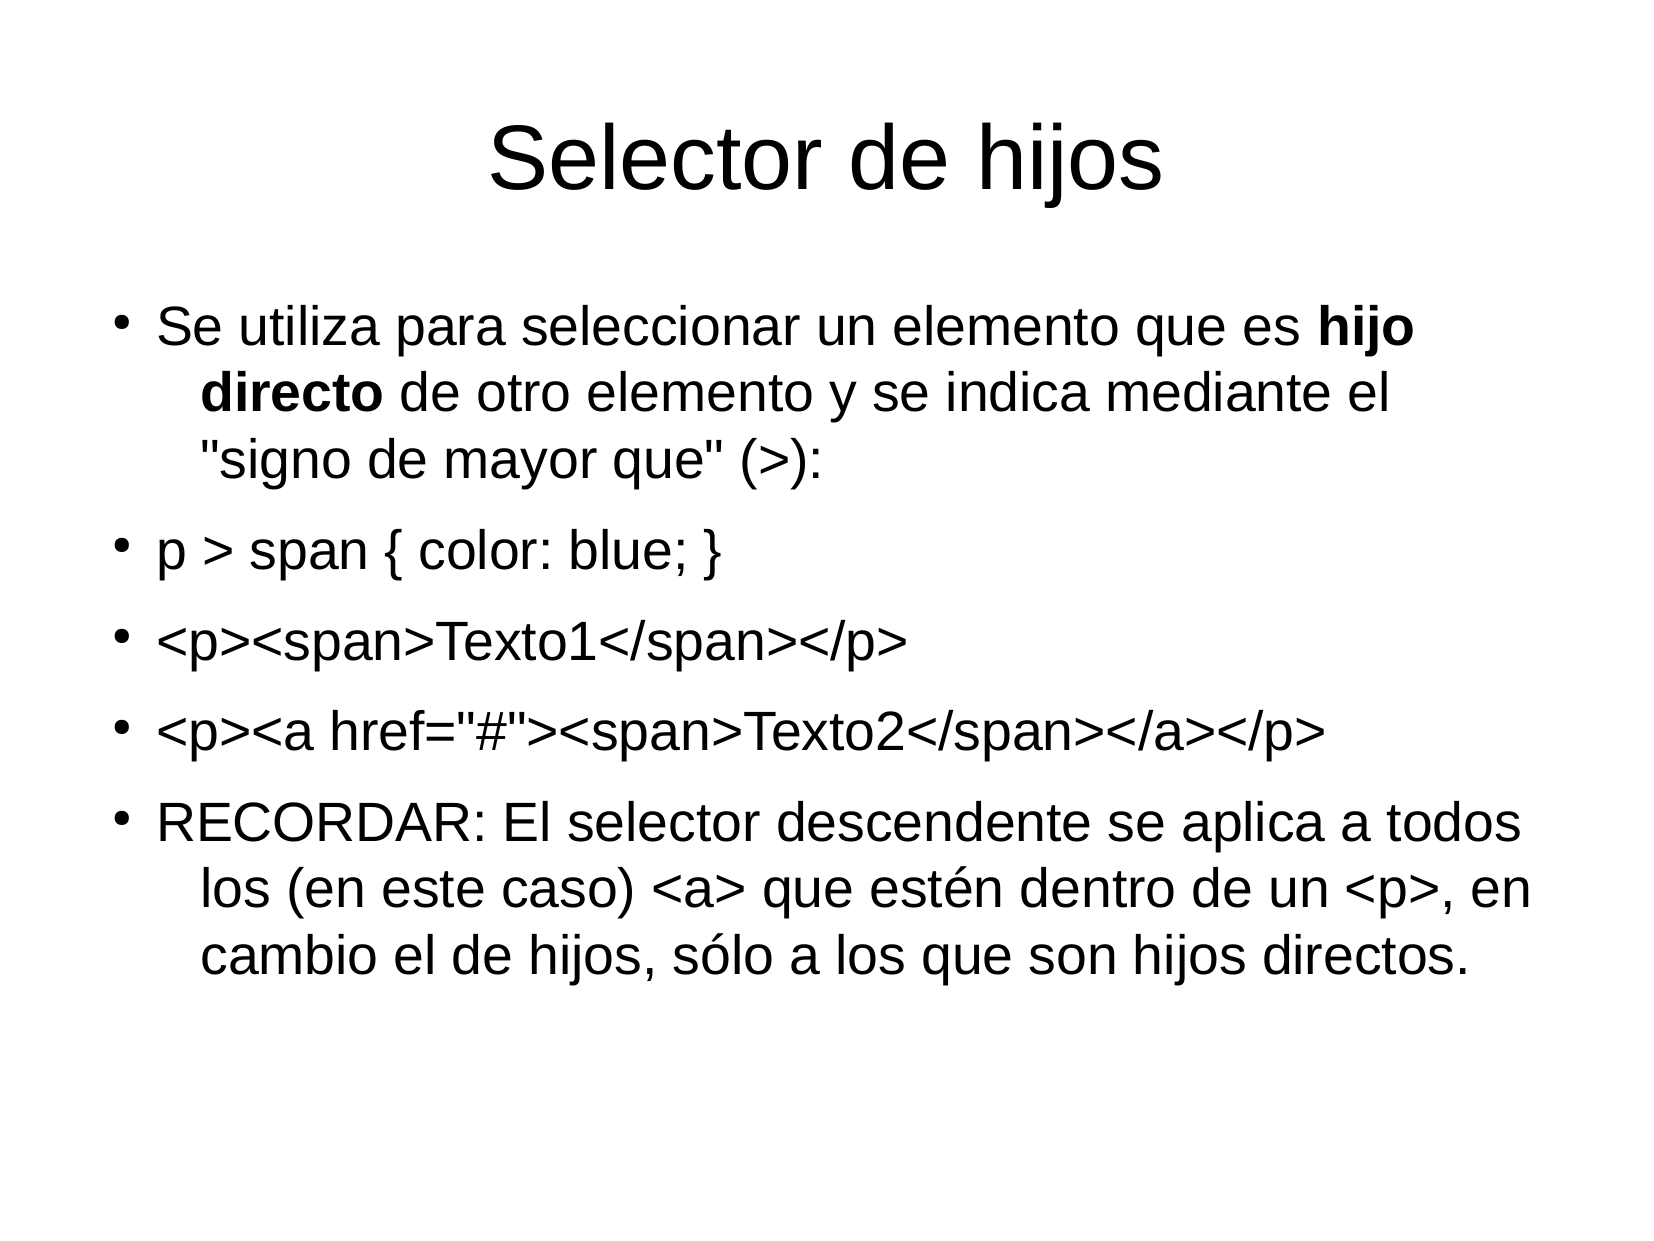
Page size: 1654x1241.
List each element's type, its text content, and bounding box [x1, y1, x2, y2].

title Selector de hijos [82, 49, 1571, 257]
list Se utiliza para seleccionar un elemento que es hijo directo de otro elemento y se indica mediante el "signo de mayor que" (>): p > span { color: blue; } <p><span>Texto1</span></p> <p><a href="#"><span>Texto2</span></a></p> RECORDAR: El selector descendente se aplica a todos los (en este caso) <a> que estén dentro de un <p>, en cambio el de hijos, sólo a los que son hijos directos. [82, 290, 1538, 1010]
